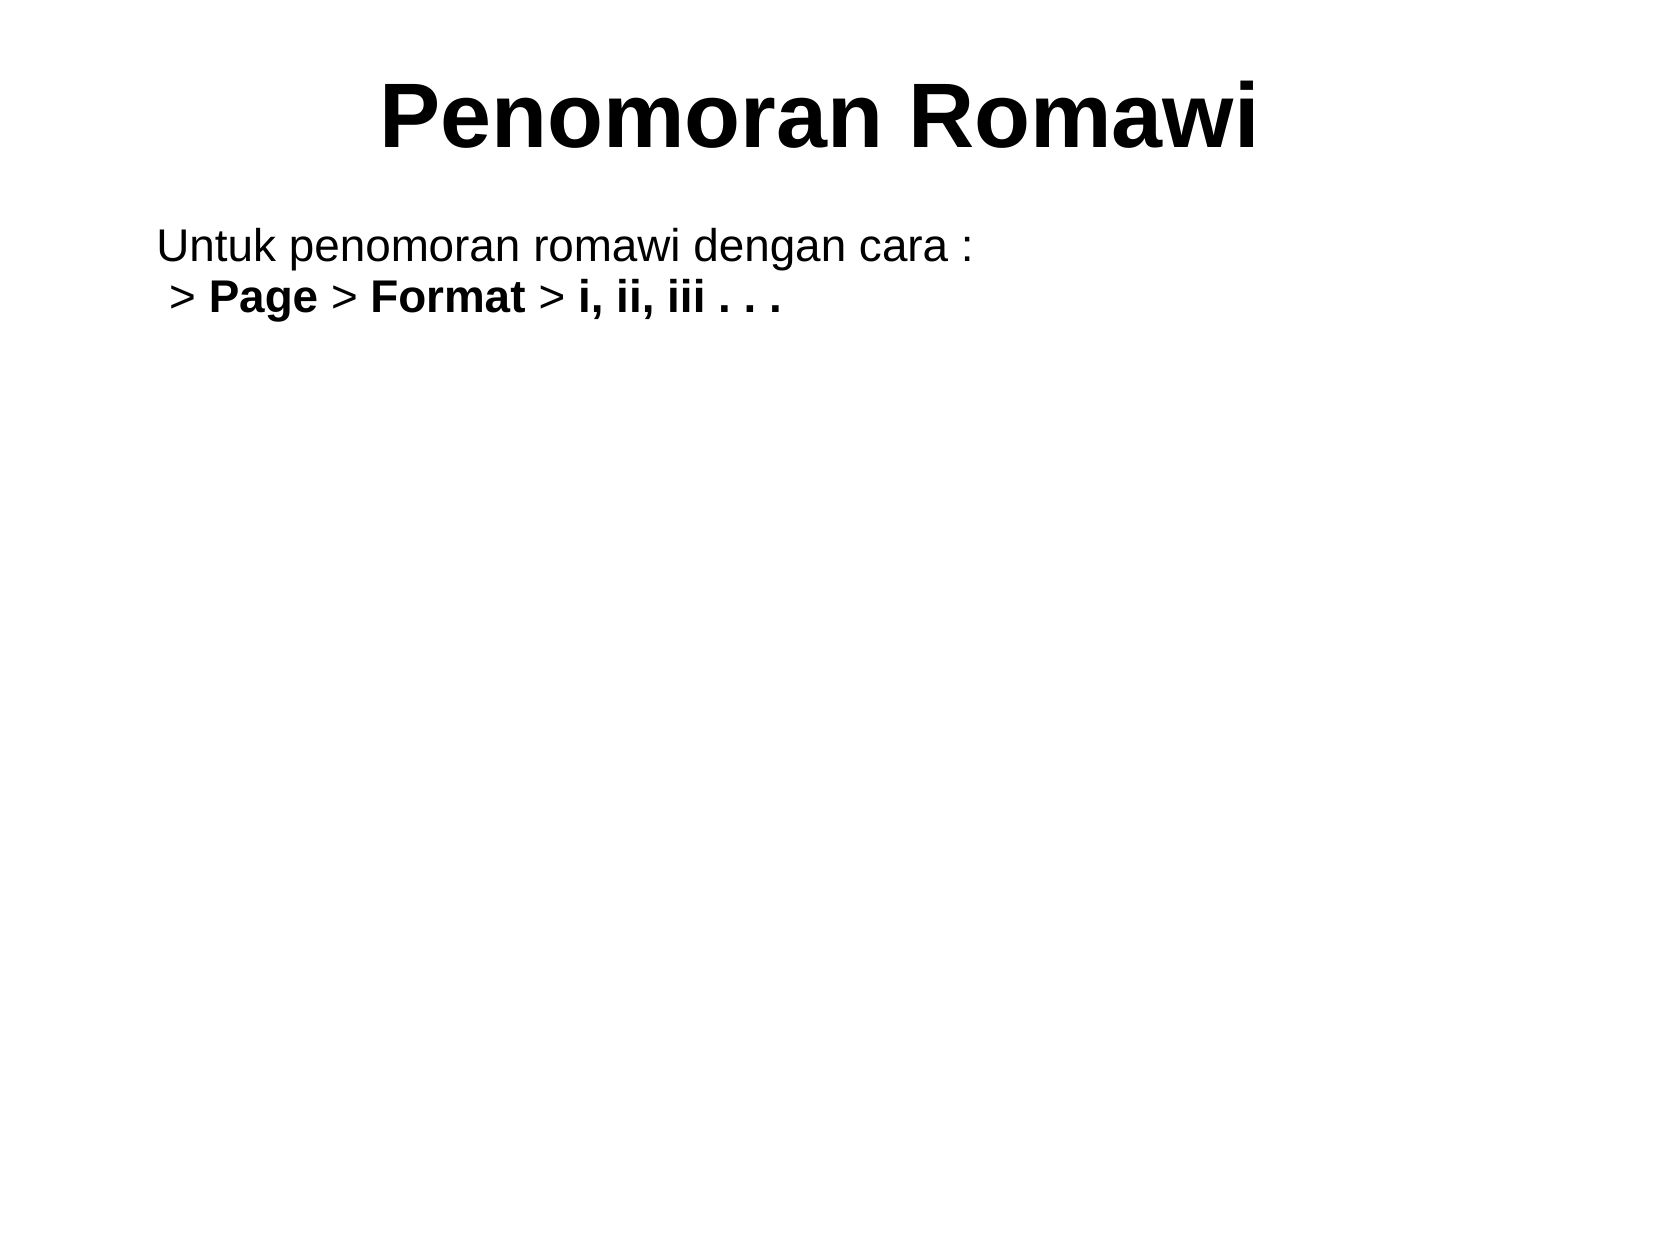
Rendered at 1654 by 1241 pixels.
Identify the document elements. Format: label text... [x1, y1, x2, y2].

text_box Untuk penomoran romawi dengan cara : > Page > Format > i, ii, iii . . . [141, 212, 1531, 330]
title Penomoran Romawi [124, 35, 1542, 196]
